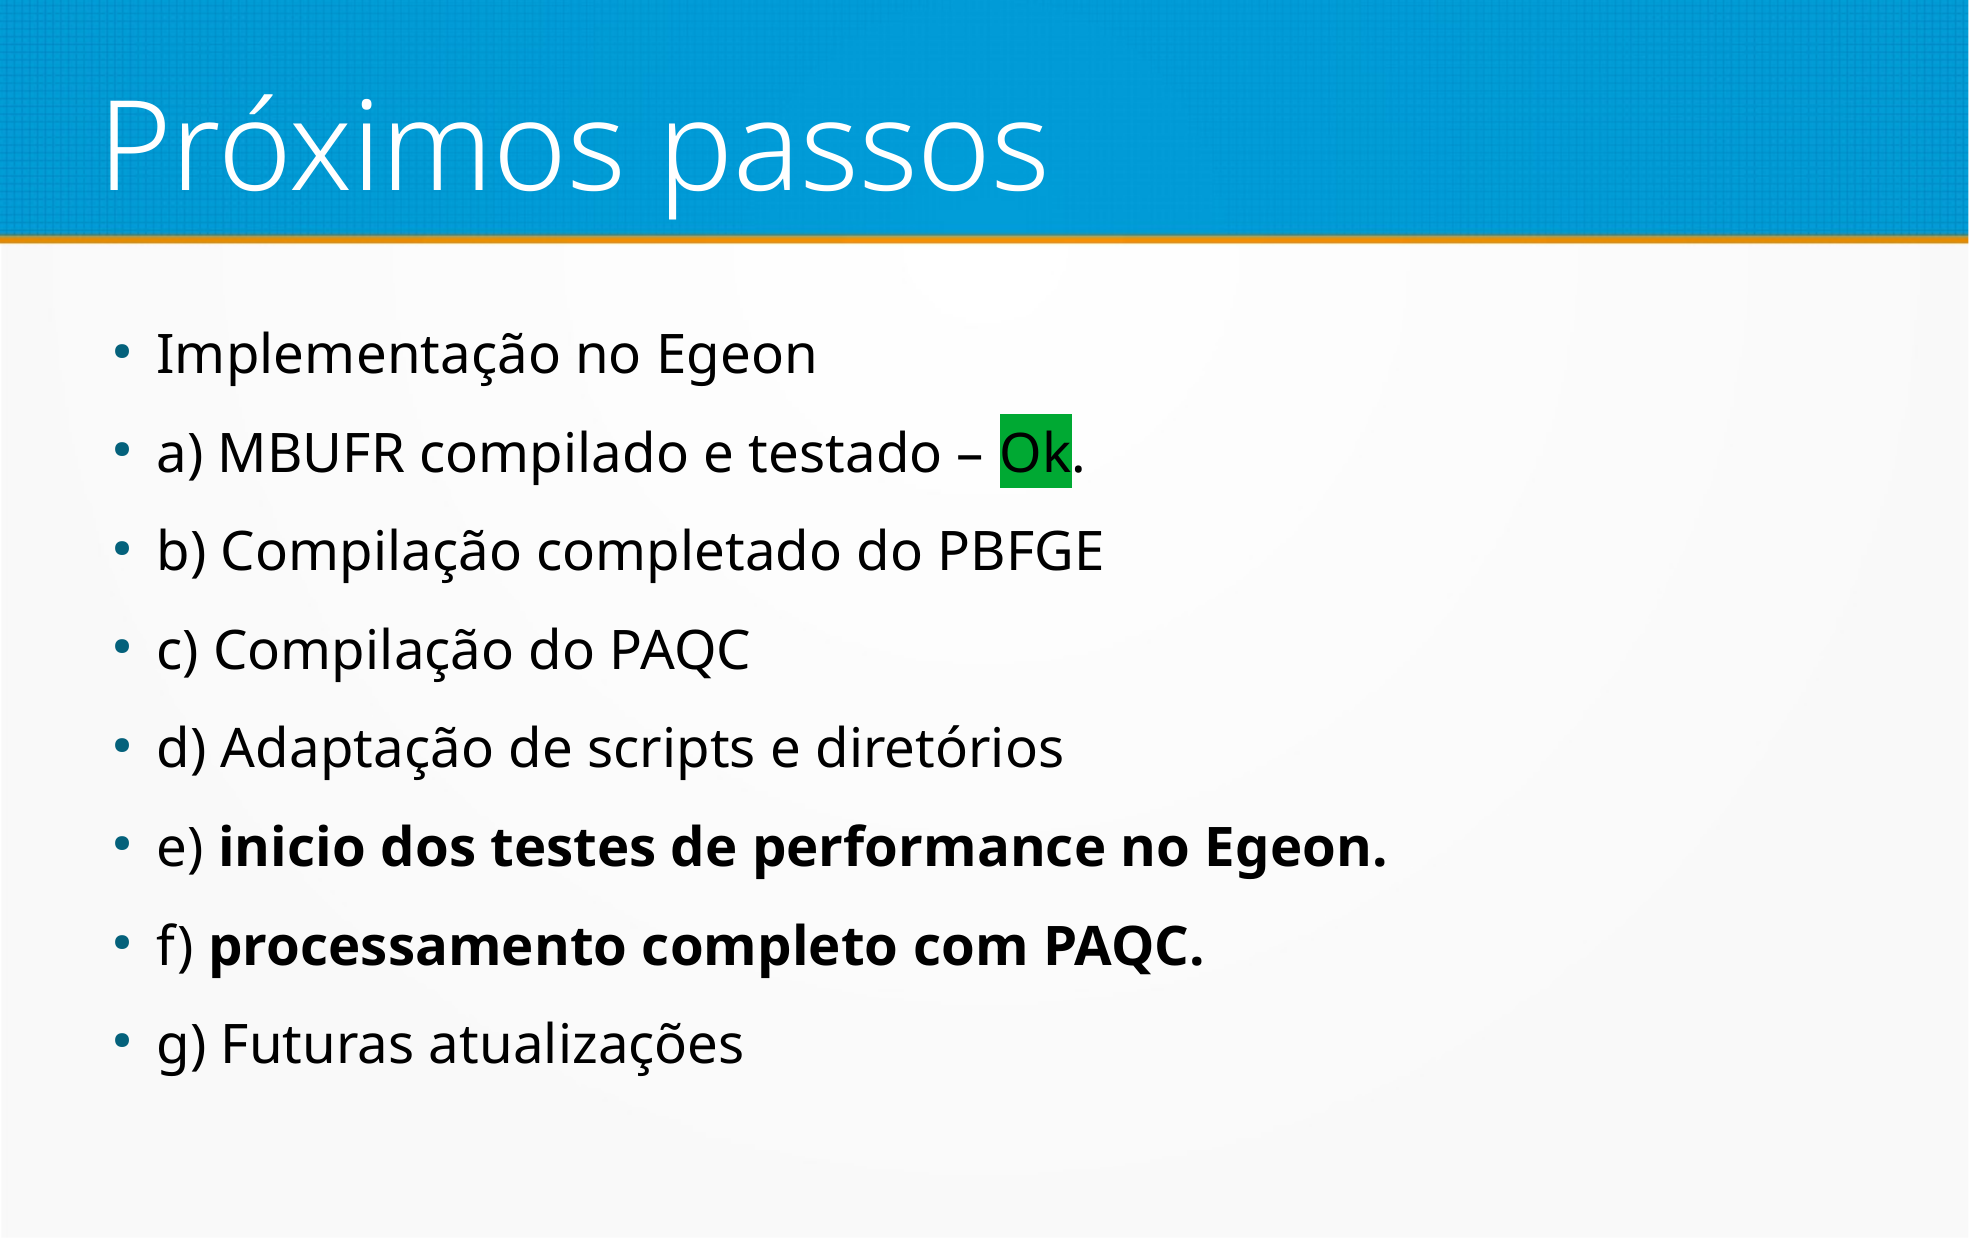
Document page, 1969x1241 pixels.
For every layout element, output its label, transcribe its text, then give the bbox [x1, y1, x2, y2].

picture [0, 233, 1969, 1241]
title Próximos passos [98, 19, 1870, 227]
list Implementação no Egeon a) MBUFR compilado e testado – Ok. b) Compilação completado do PBFGE c) Compilação do PAQC d) Adaptação de scripts e diretórios e) inicio dos testes de performance no Egeon. f) processamento completo com PAQC. g) Futuras atualizações [98, 315, 1861, 1081]
